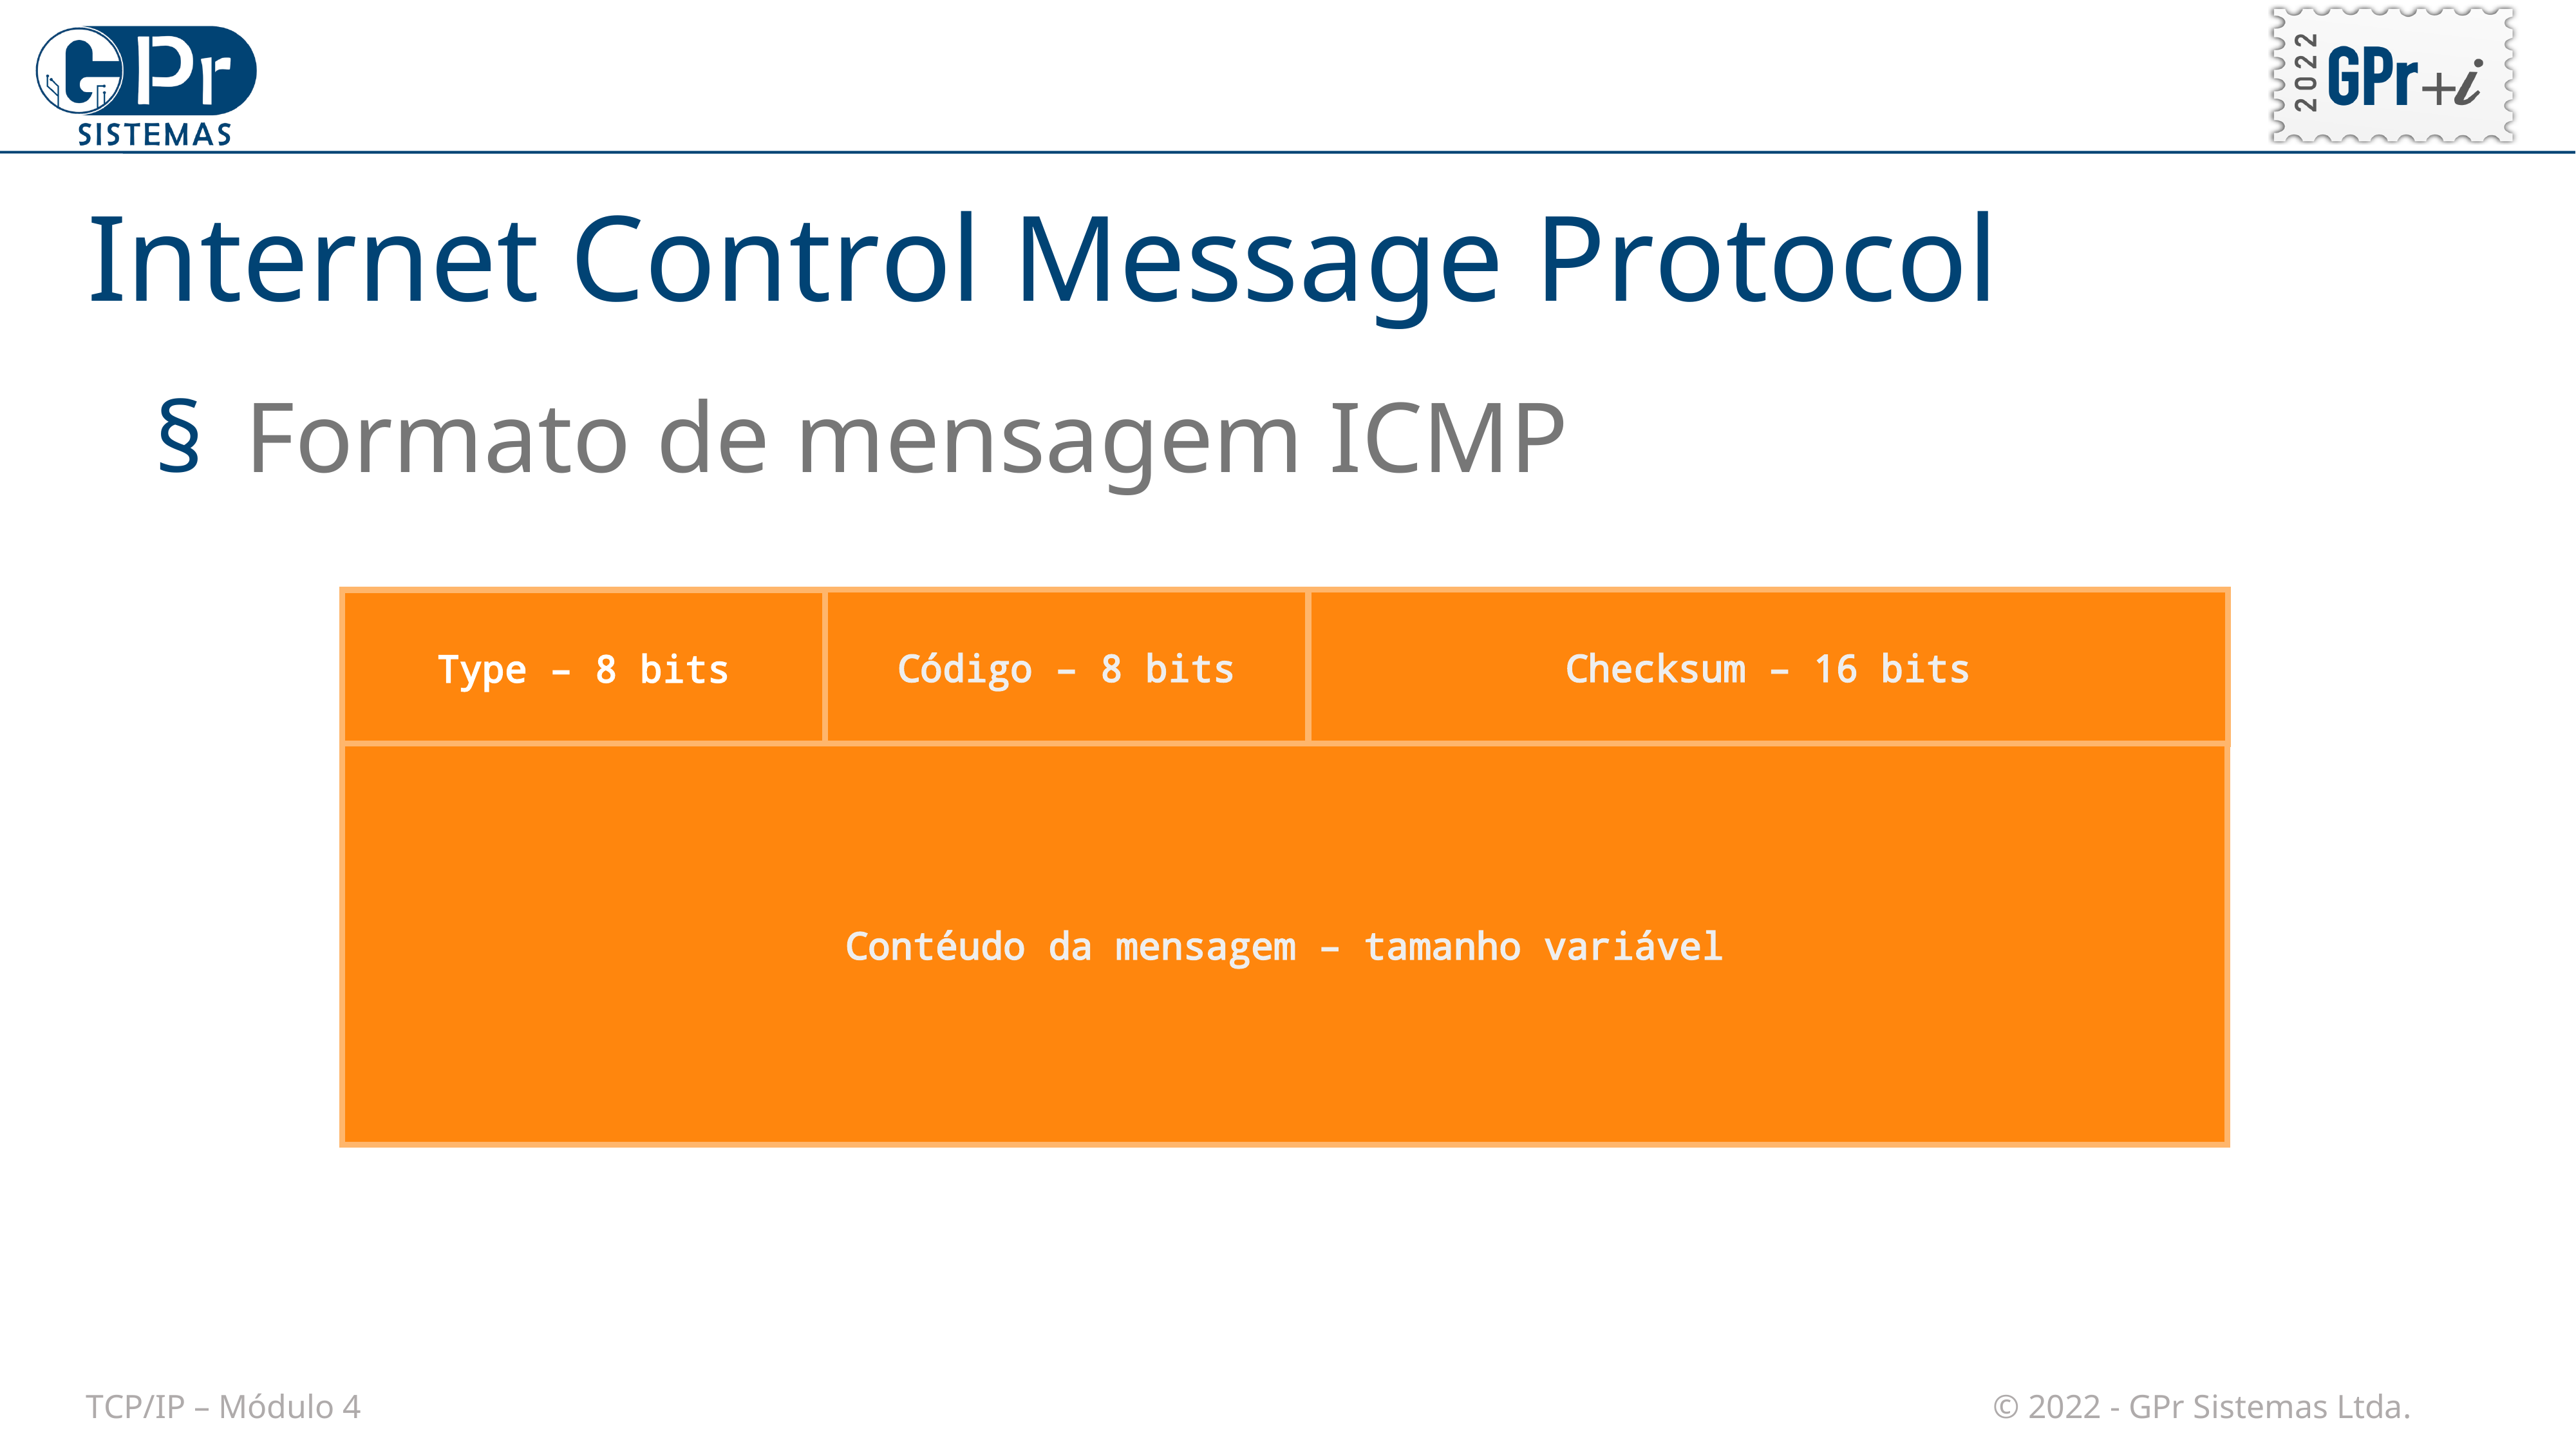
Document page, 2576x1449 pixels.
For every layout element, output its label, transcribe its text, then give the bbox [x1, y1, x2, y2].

text_box Checksum – 16 bits [1309, 589, 2228, 744]
text_box Contéudo da mensagem – tamanho variável [342, 744, 2228, 1145]
picture [2268, 4, 2519, 145]
text_box Type – 8 bits [342, 590, 825, 744]
list Formato de mensagem ICMP [144, 337, 2560, 1401]
list Internet Control Message Protocol [81, 169, 2496, 343]
picture [34, 26, 257, 147]
text_box Código – 8 bits [825, 589, 1308, 744]
